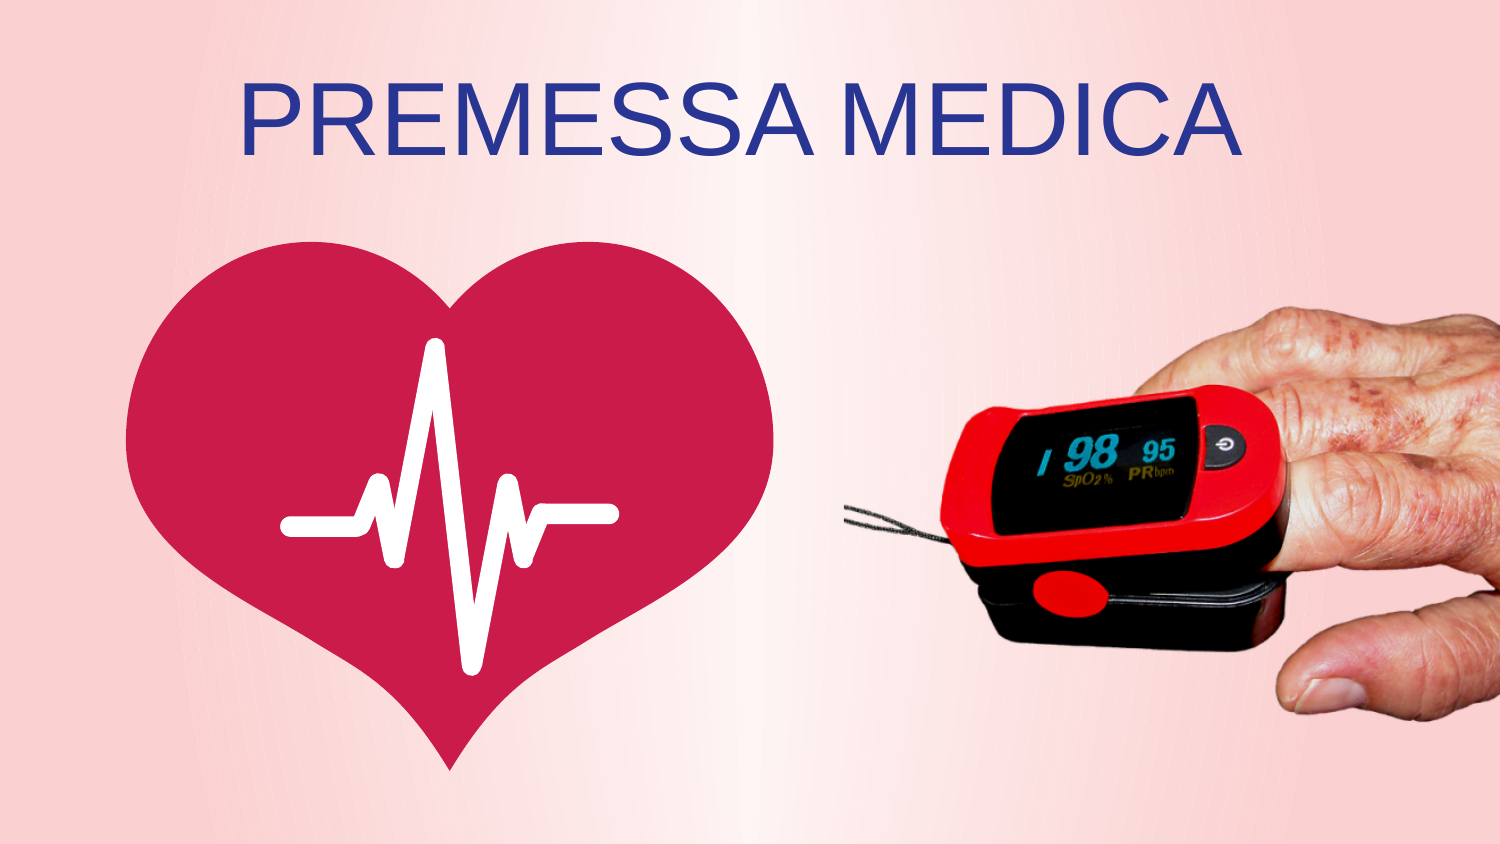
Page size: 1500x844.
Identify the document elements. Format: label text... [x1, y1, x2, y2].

picture [843, 216, 1500, 771]
text_box PREMESSA MEDICA [225, 45, 1275, 181]
text_box [125, 241, 774, 771]
